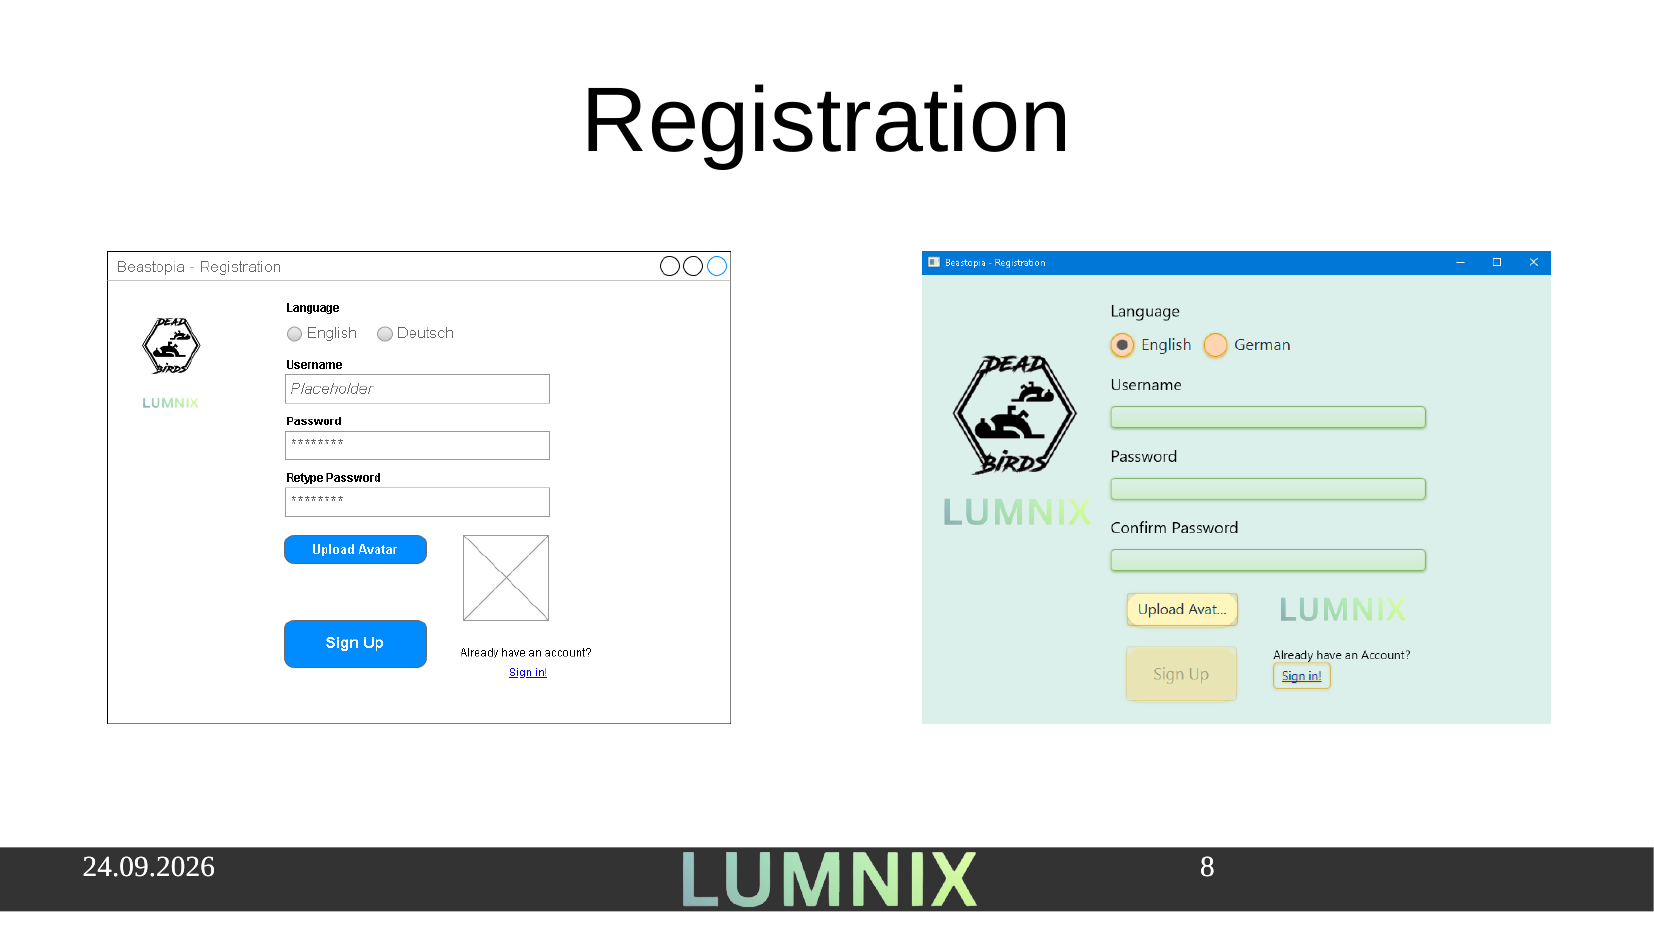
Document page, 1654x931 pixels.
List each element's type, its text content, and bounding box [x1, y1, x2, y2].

picture [107, 251, 731, 724]
title Registration [82, 37, 1571, 193]
text_box [1200, 847, 1586, 912]
text_box 23.05.2023 [82, 847, 468, 912]
picture [922, 251, 1551, 724]
